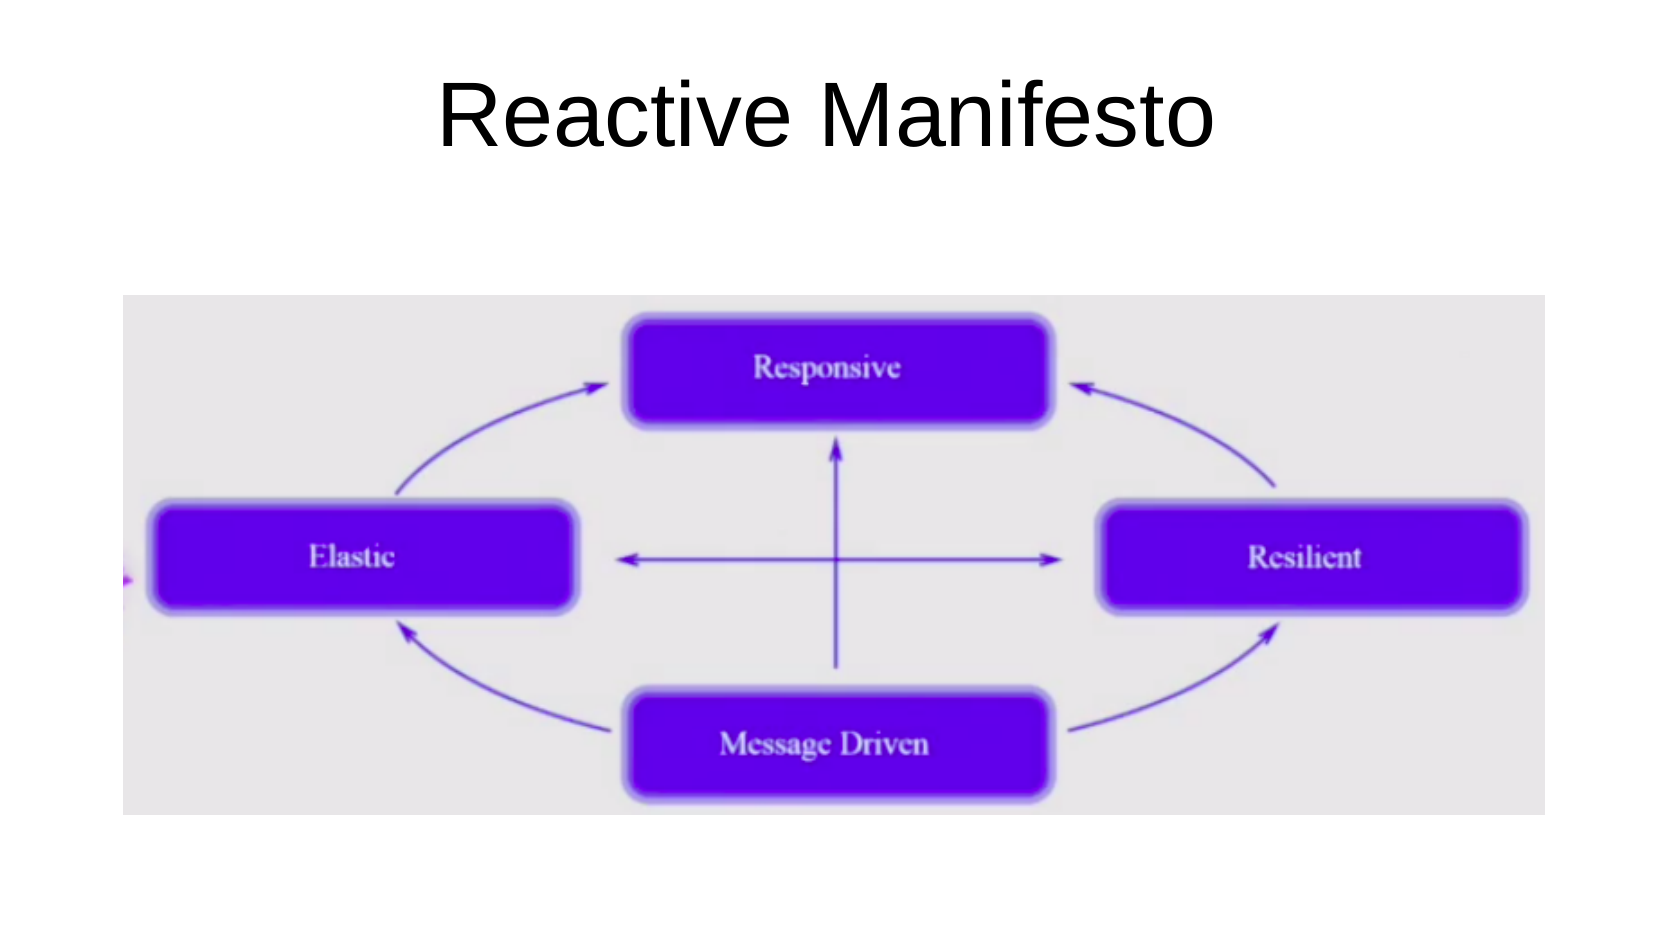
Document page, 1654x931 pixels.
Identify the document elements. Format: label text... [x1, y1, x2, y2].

picture [123, 295, 1545, 815]
title Reactive Manifesto [82, 37, 1571, 193]
